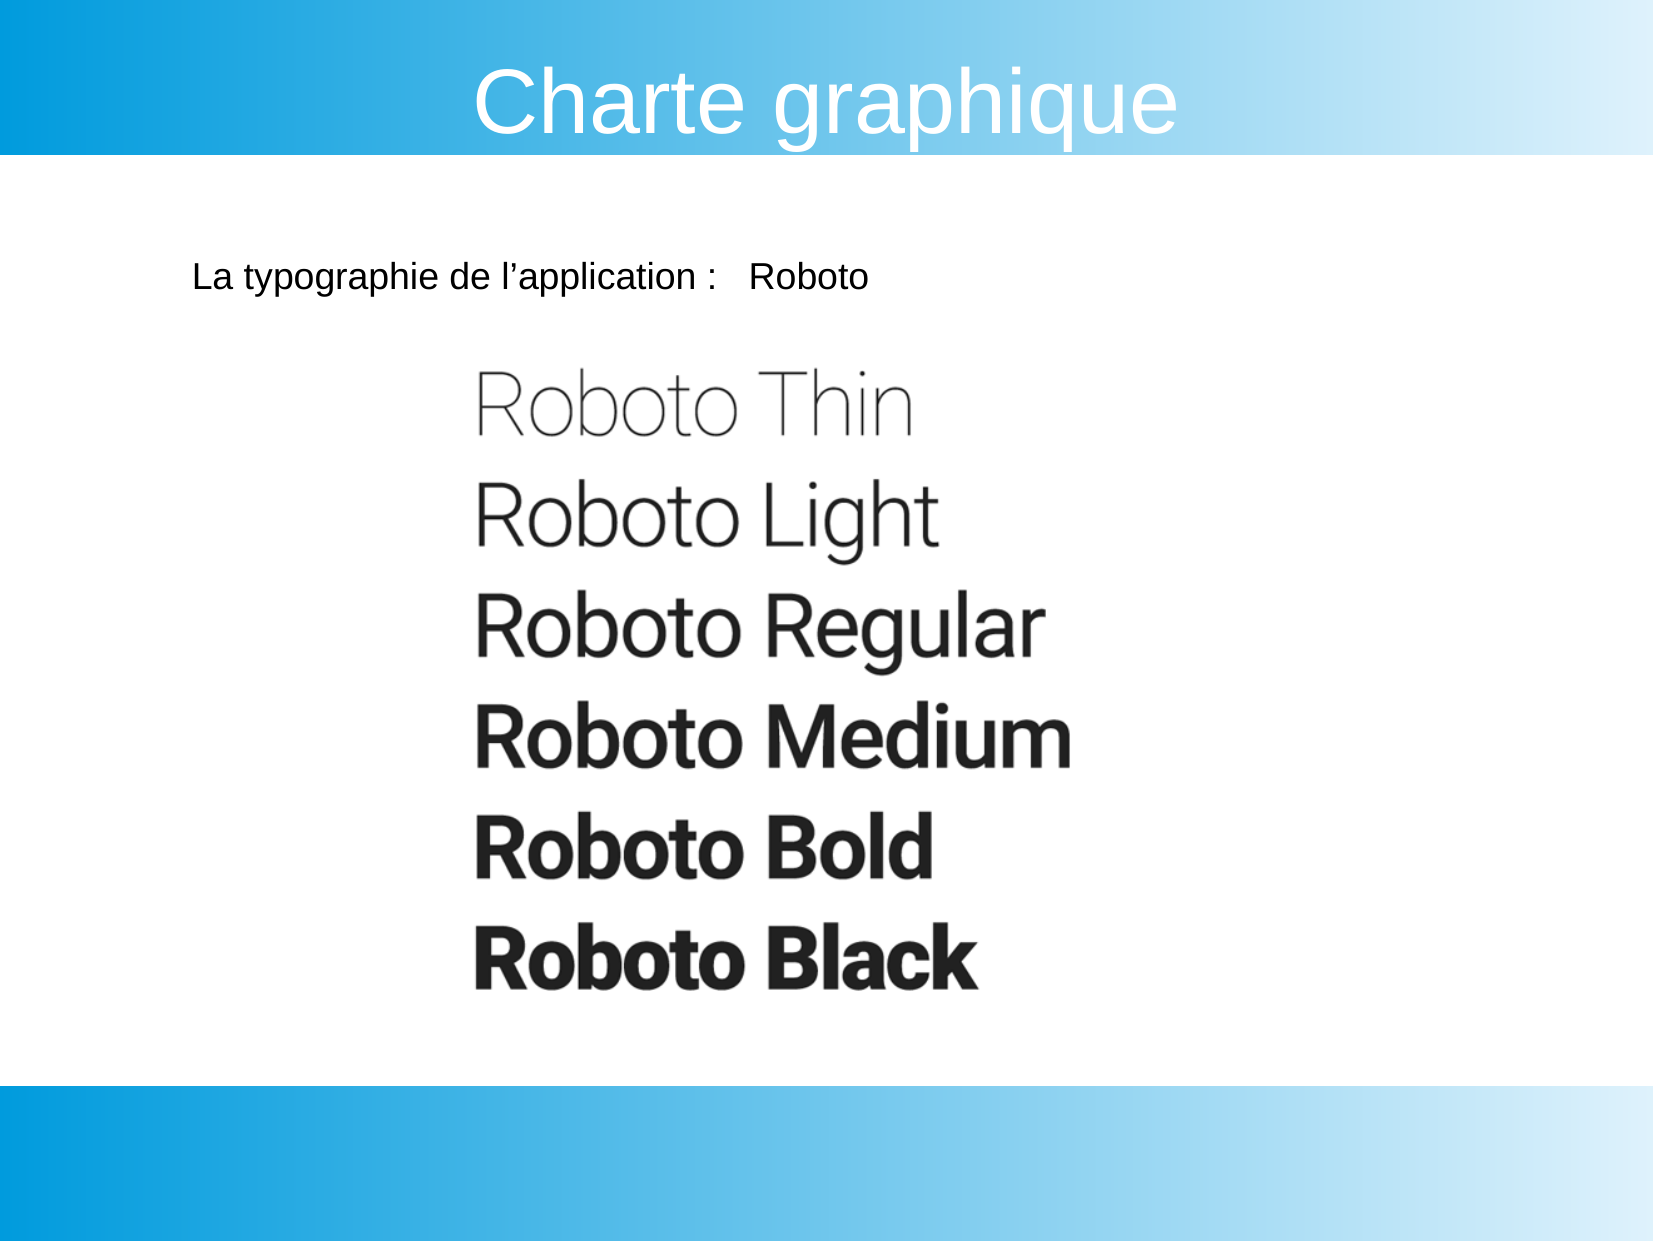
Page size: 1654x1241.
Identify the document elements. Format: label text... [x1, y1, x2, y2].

title Charte graphique [82, 49, 1571, 155]
picture [460, 354, 1086, 1006]
text_box La typographie de l’application : Roboto [177, 248, 1241, 305]
